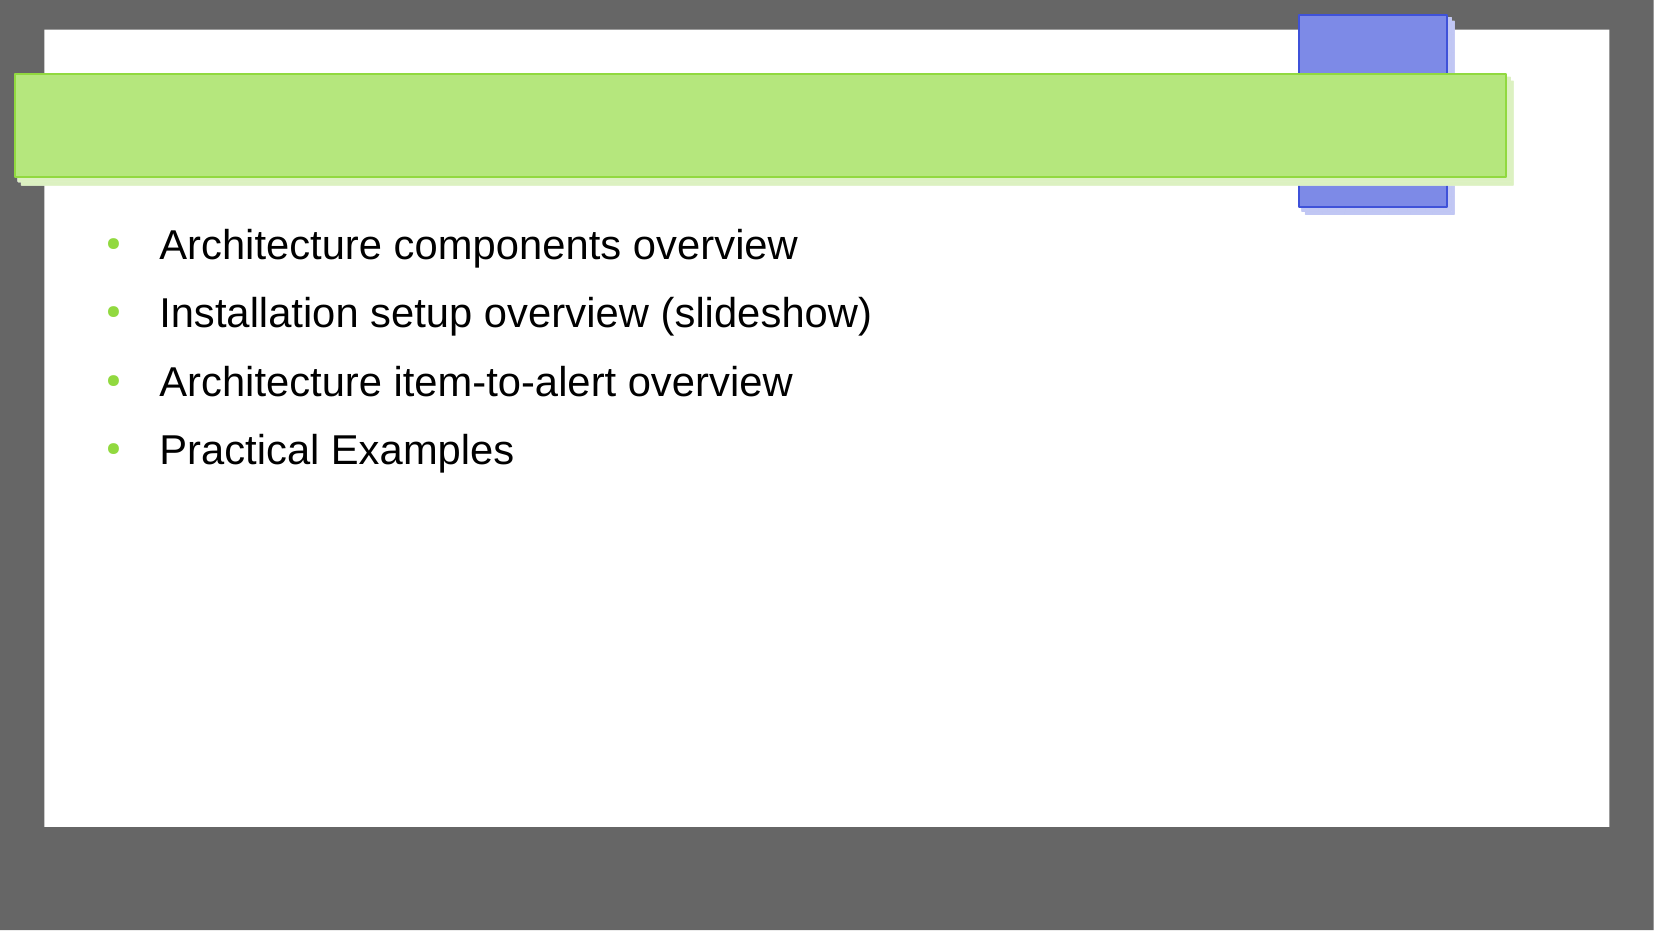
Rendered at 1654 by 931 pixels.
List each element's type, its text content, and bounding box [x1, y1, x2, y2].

list Architecture components overview Installation setup overview (slideshow) Architecture item-to-alert overview Practical Examples [88, 221, 1565, 813]
